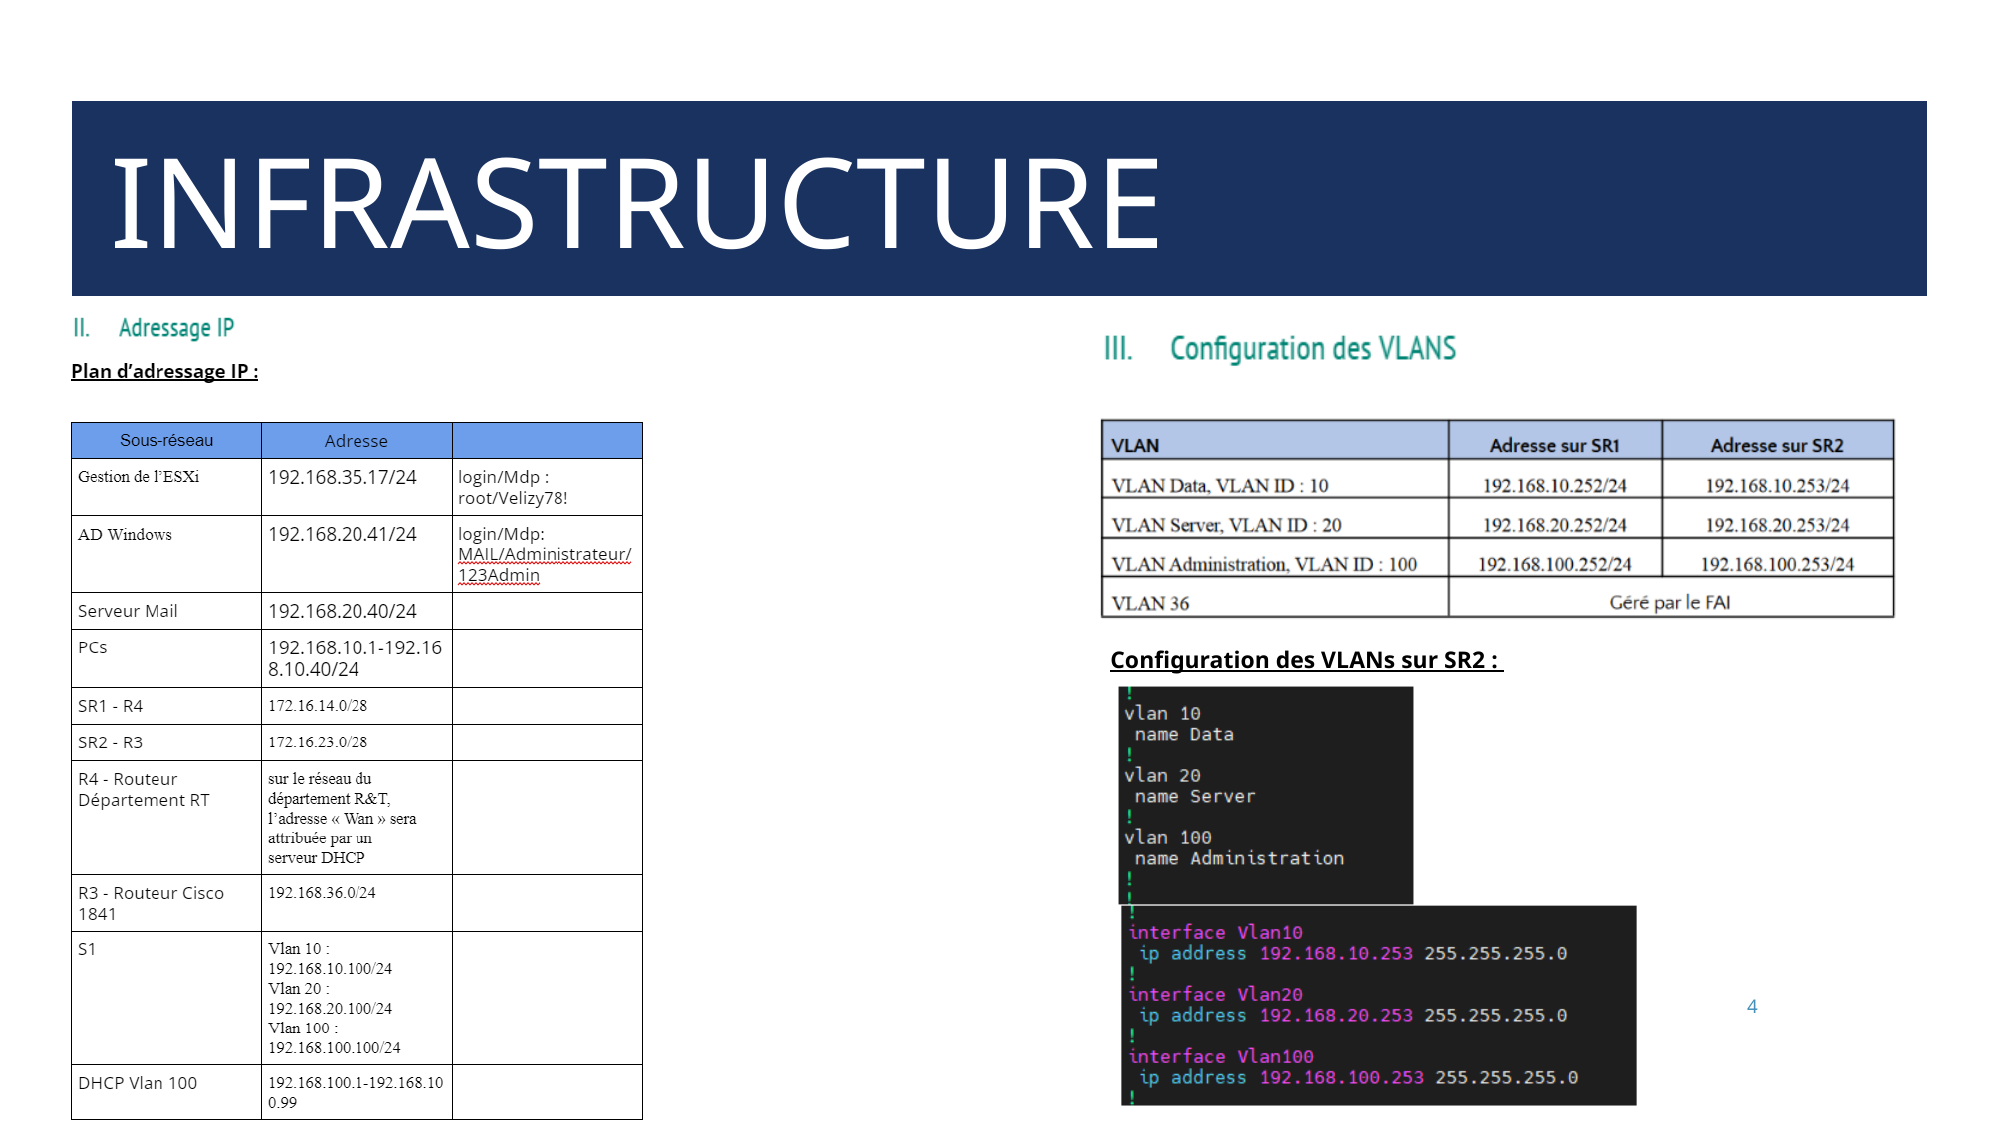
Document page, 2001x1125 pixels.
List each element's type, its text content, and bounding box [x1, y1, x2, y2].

title INFRAstructure [95, 115, 1905, 282]
picture [47, 297, 657, 1125]
text_box Configuration des VLANs sur SR2 : [1095, 638, 1905, 682]
slide_number 4 [1732, 977, 1905, 1037]
picture [1086, 306, 1501, 385]
picture [1116, 682, 1641, 1114]
picture [1095, 409, 1905, 630]
